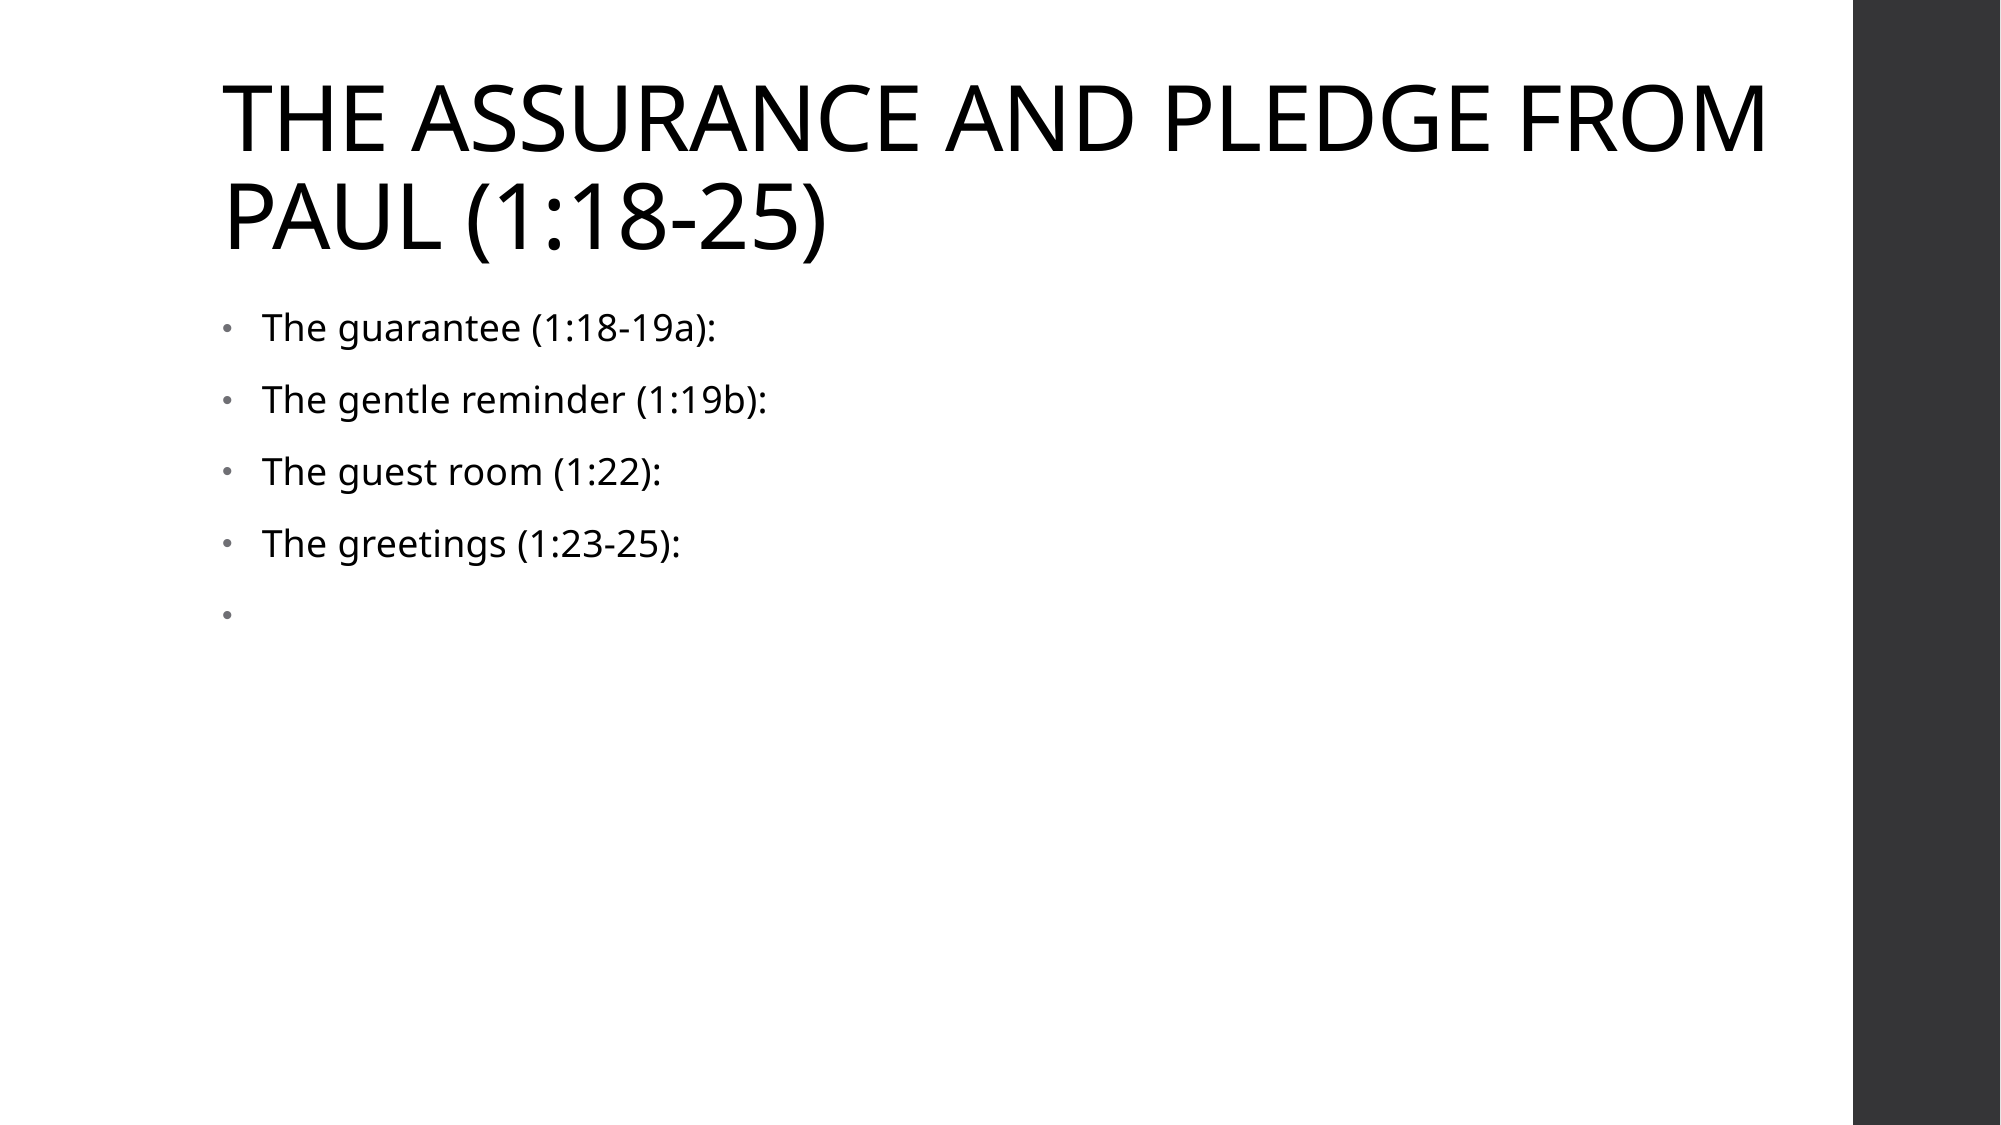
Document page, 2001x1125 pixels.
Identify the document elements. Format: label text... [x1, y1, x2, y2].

list The guarantee (1:18-19a): The gentle reminder (1:19b): The guest room (1:22): The greetings (1:23-25): [206, 299, 1617, 1014]
title THE ASSURANCE AND PLEDGE FROM PAUL (1:18-25) [206, 60, 1797, 278]
